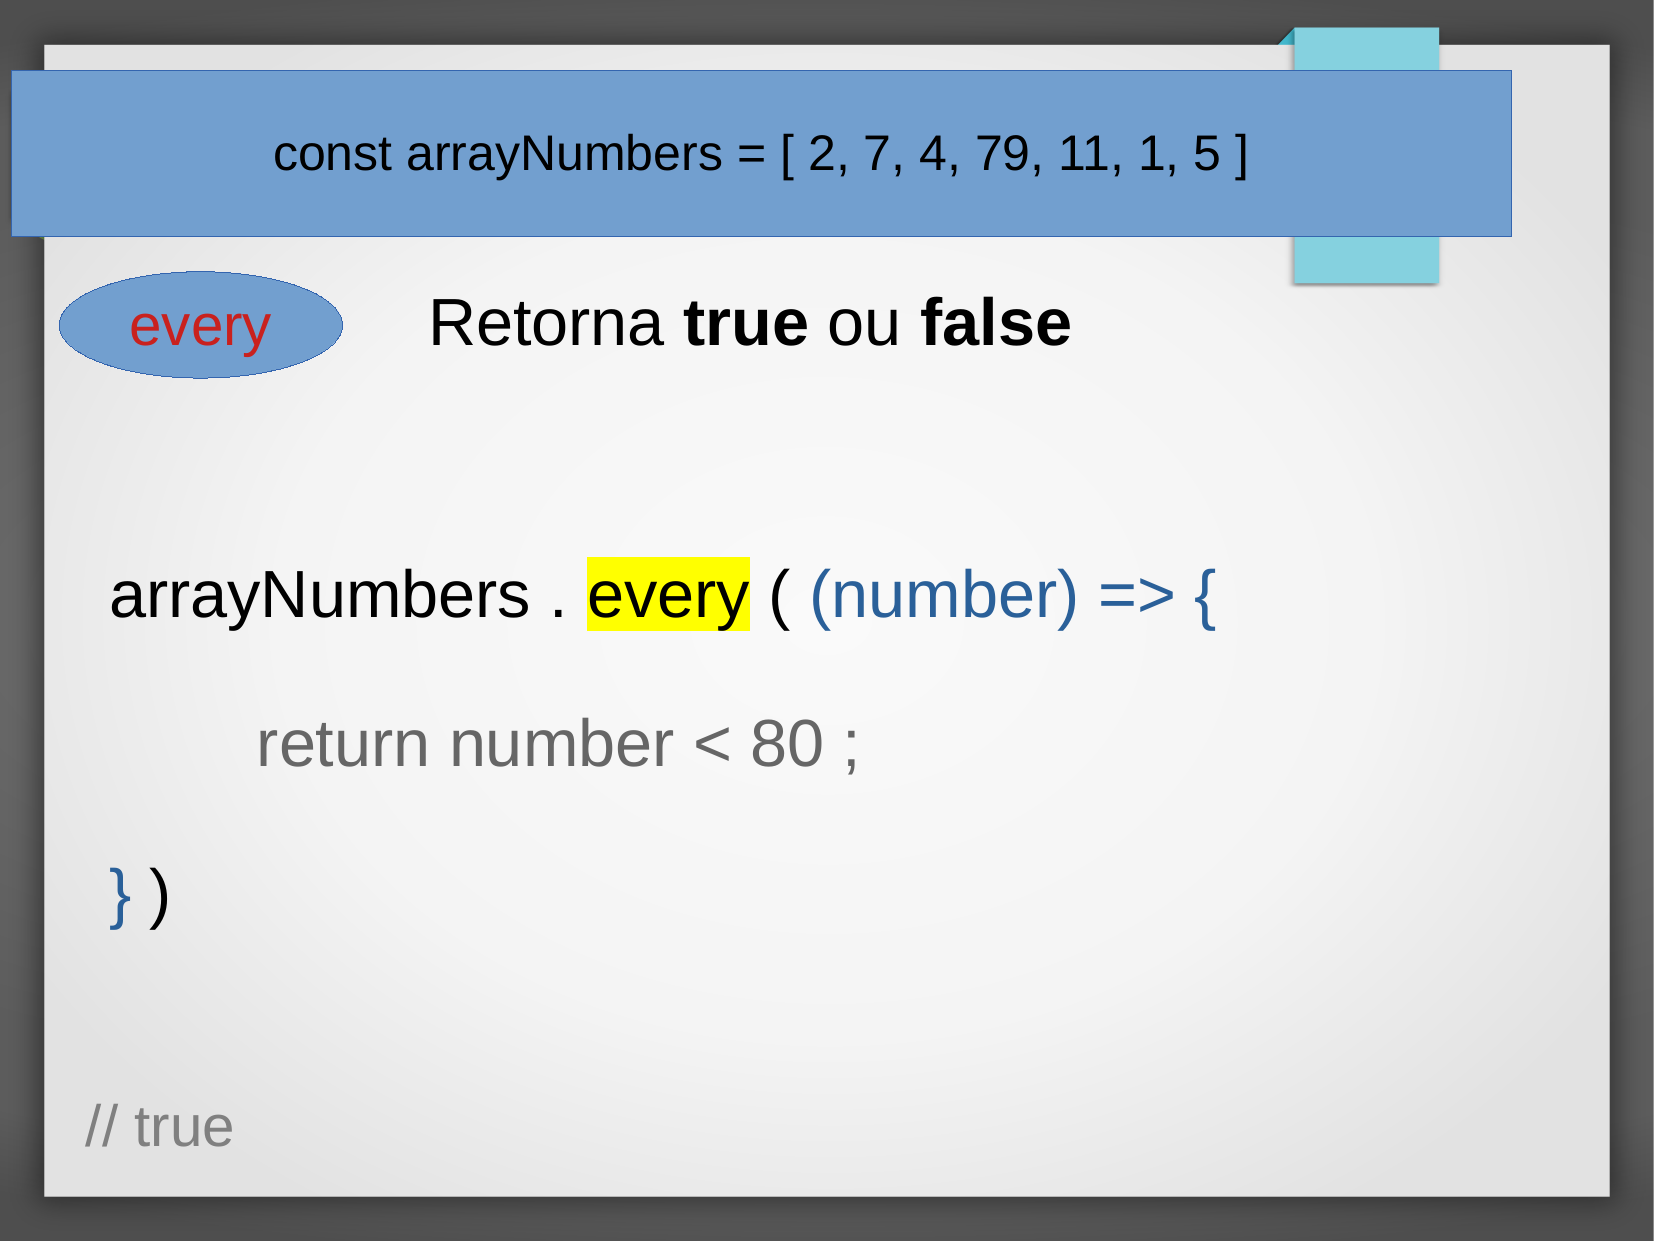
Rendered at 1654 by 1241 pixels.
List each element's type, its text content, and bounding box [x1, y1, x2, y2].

picture [0, 0, 1654, 1241]
text_box const arrayNumbers = [ 2, 7, 4, 79, 11, 1, 5 ] [11, 70, 1512, 237]
text_box Retorna true ou false [413, 277, 1088, 368]
text_box arrayNumbers . every ( (number) => { return number < 80 ; } ) [94, 549, 1312, 938]
text_box every [59, 271, 343, 379]
text_box // true [70, 1086, 251, 1167]
